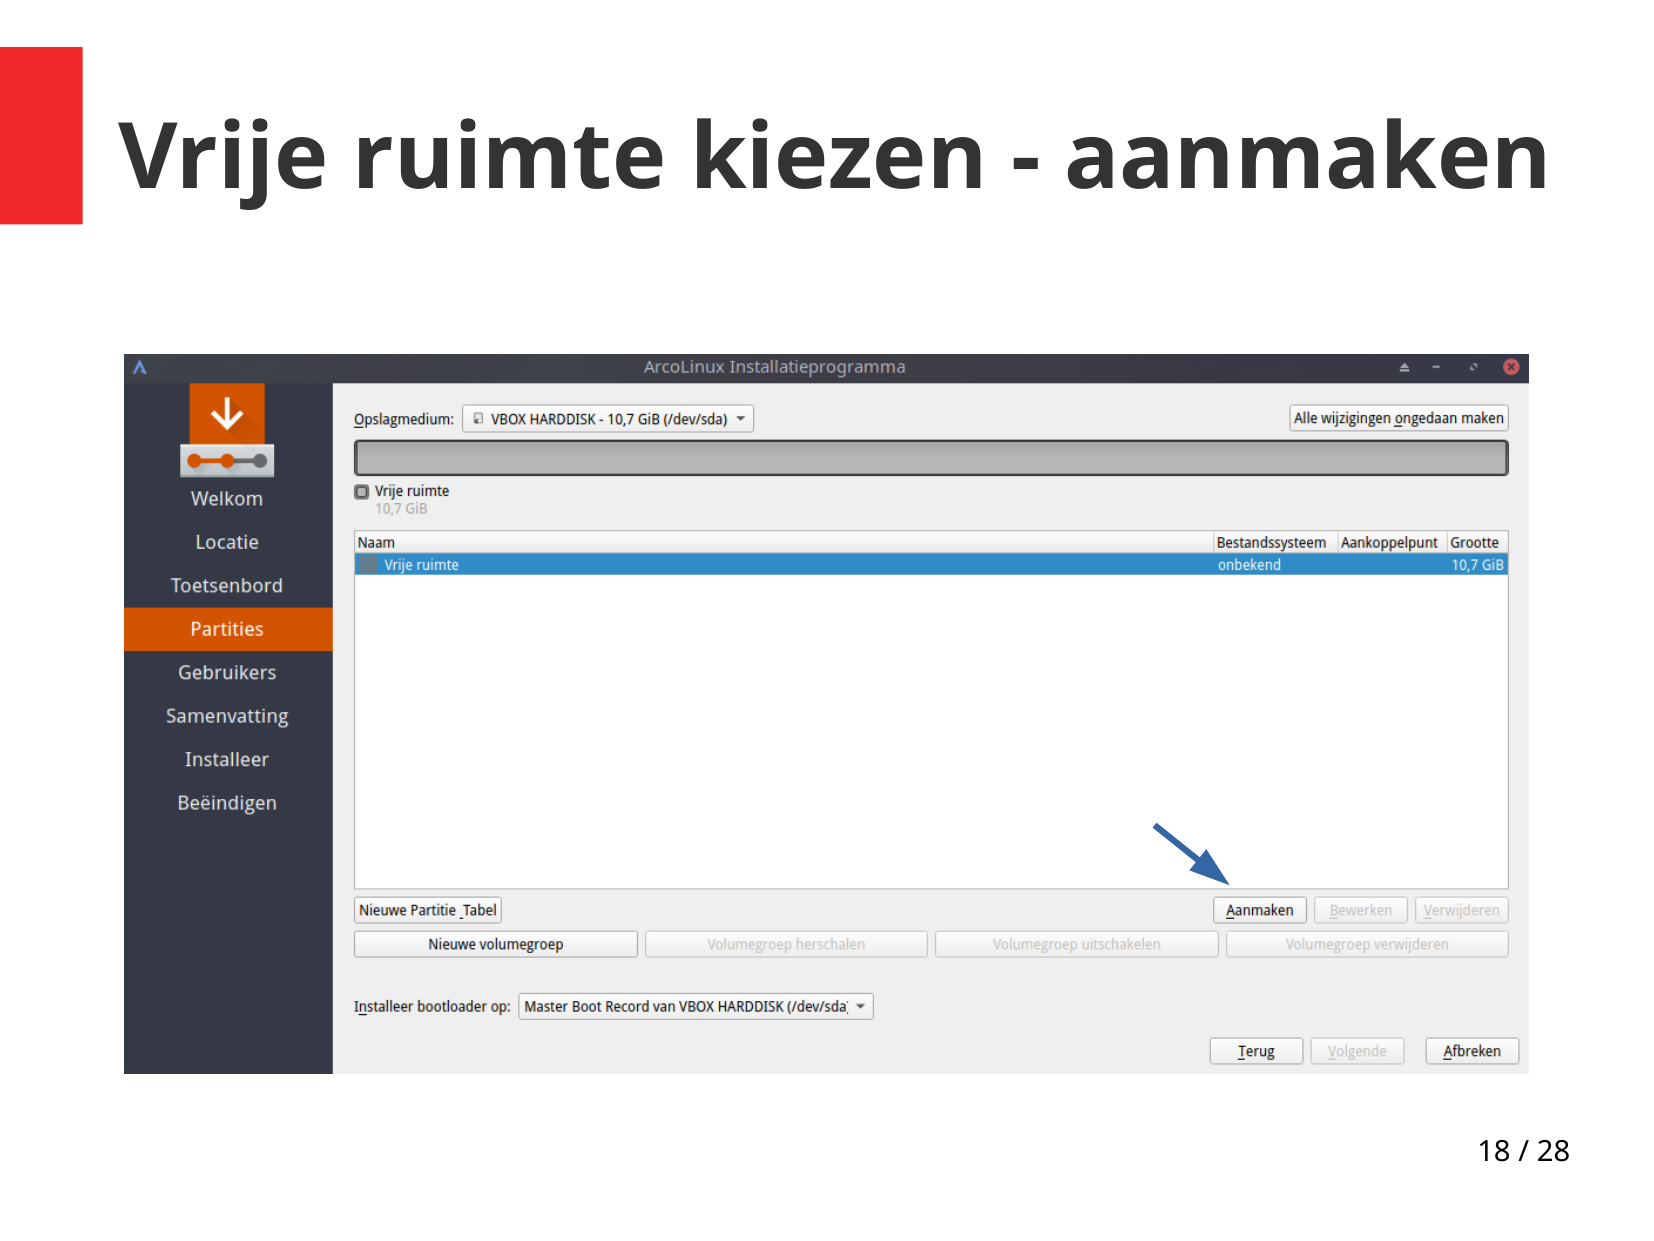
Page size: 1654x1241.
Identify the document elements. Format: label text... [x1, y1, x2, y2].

picture [124, 354, 1529, 1074]
title Vrije ruimte kiezen - aanmaken [118, 49, 1571, 257]
